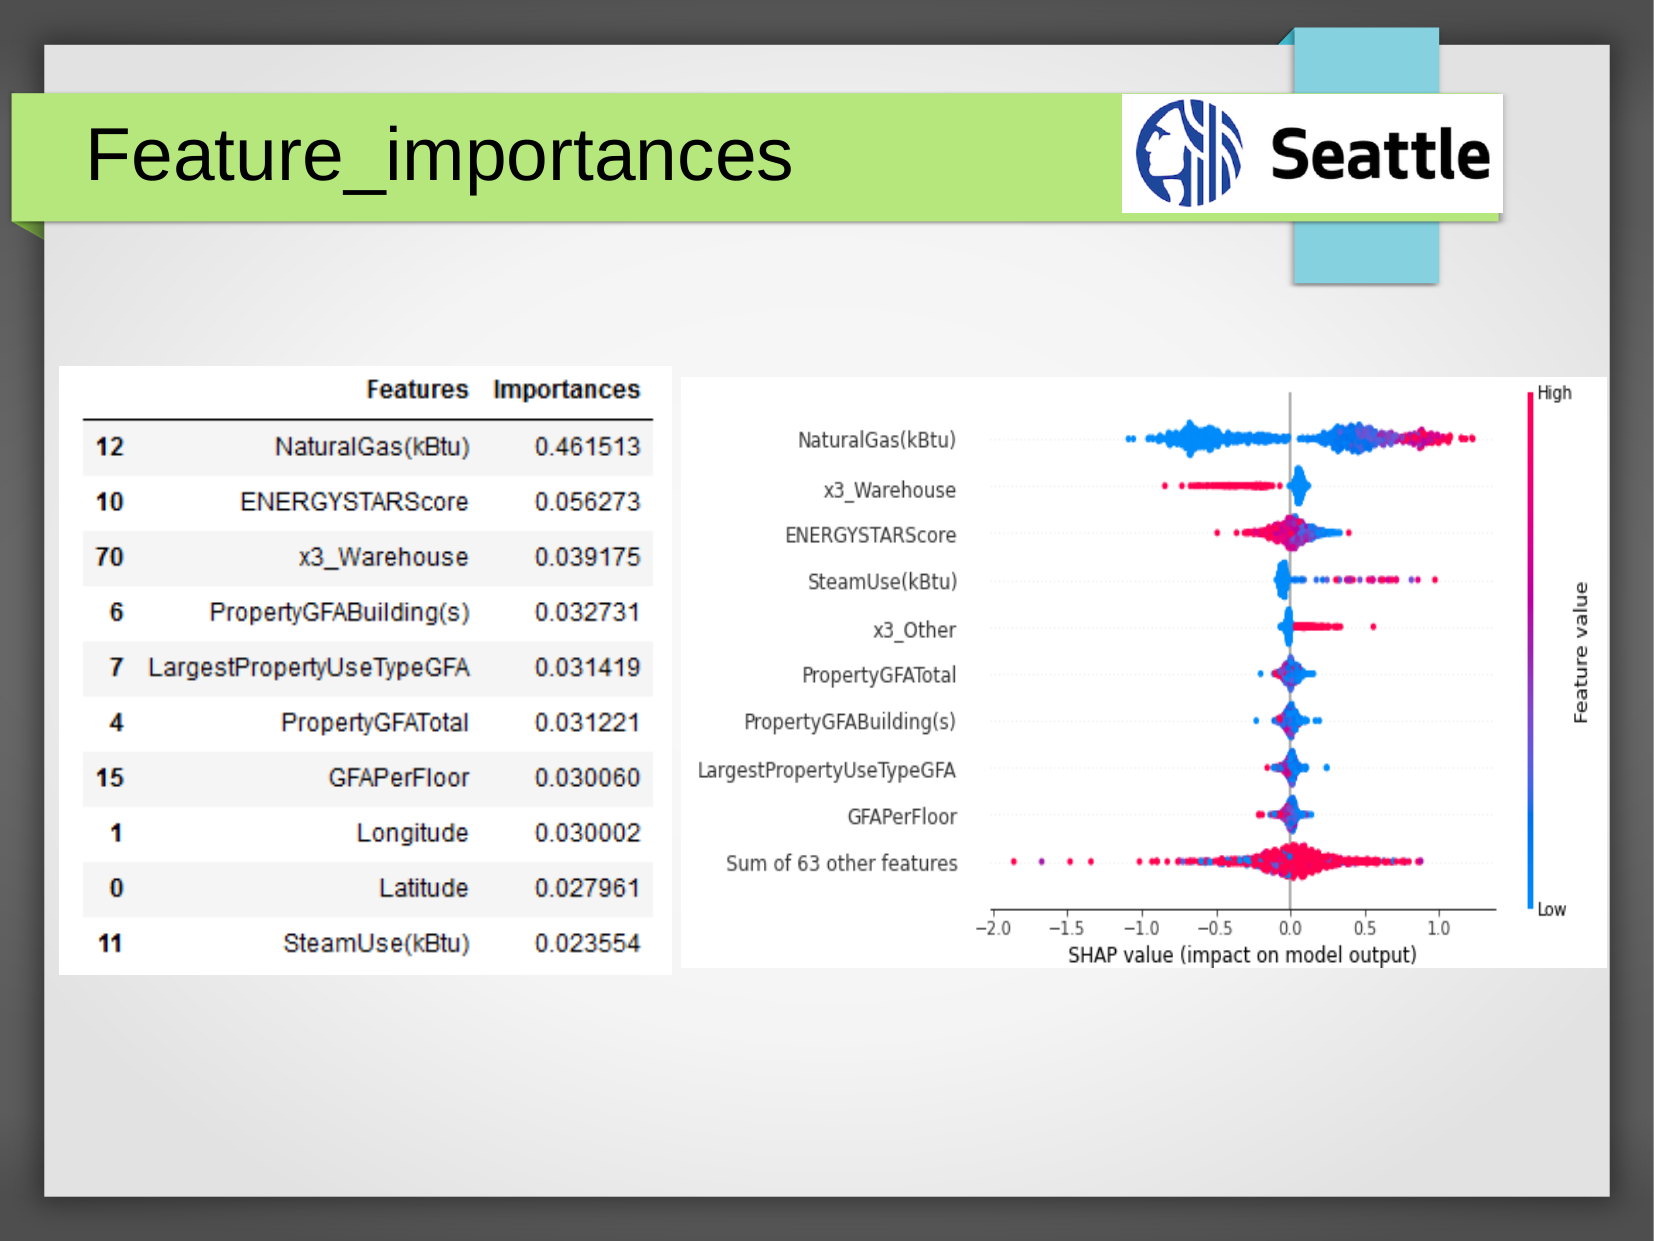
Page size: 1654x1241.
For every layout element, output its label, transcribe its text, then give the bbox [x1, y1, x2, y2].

title Feature_importances [23, 95, 1205, 214]
picture [0, 0, 1654, 1241]
